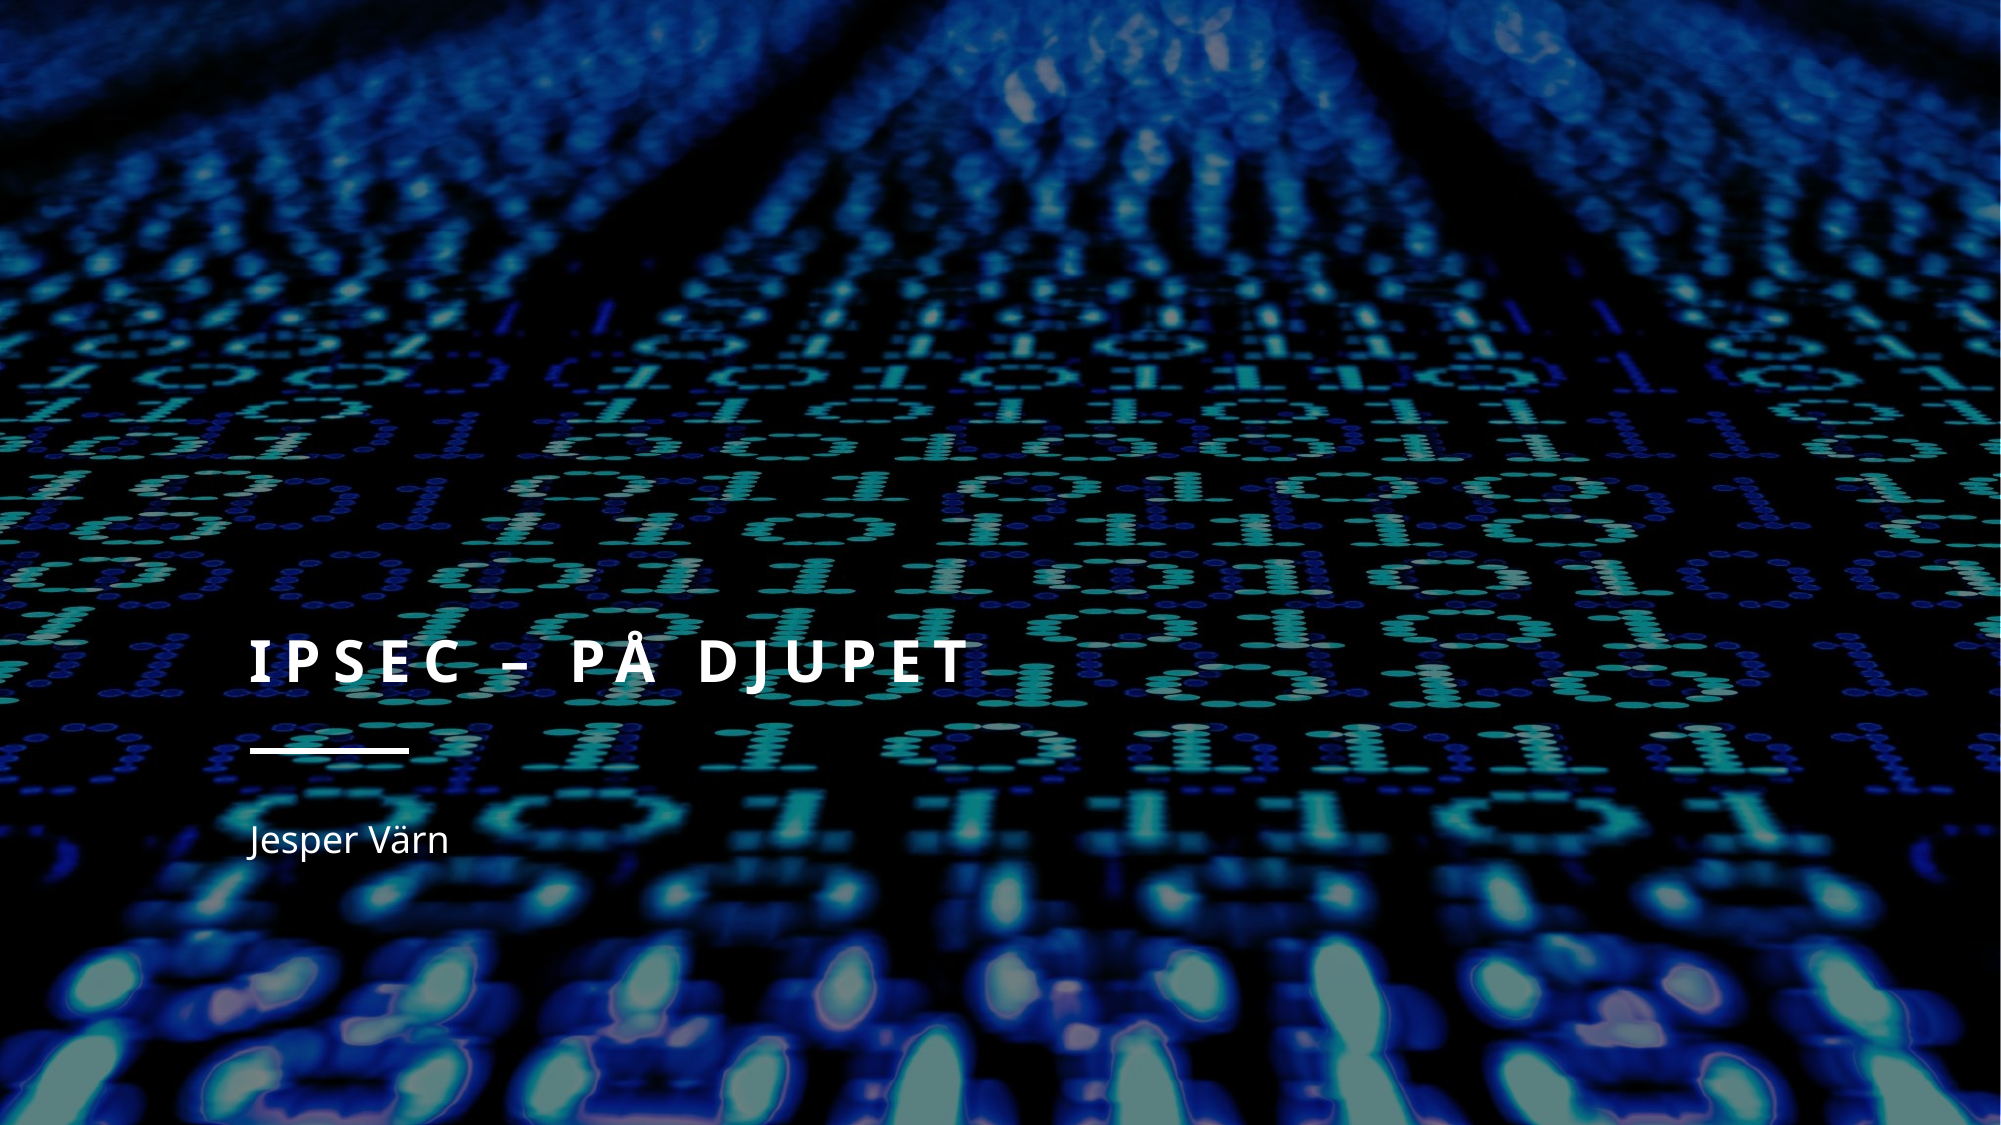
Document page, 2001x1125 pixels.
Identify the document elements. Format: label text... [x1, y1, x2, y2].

picture [0, 0, 2000, 1125]
picture [0, 341, 13, 348]
title IPSEC – på djupet [234, 166, 1375, 702]
subtitle Jesper Värn [234, 795, 1501, 974]
